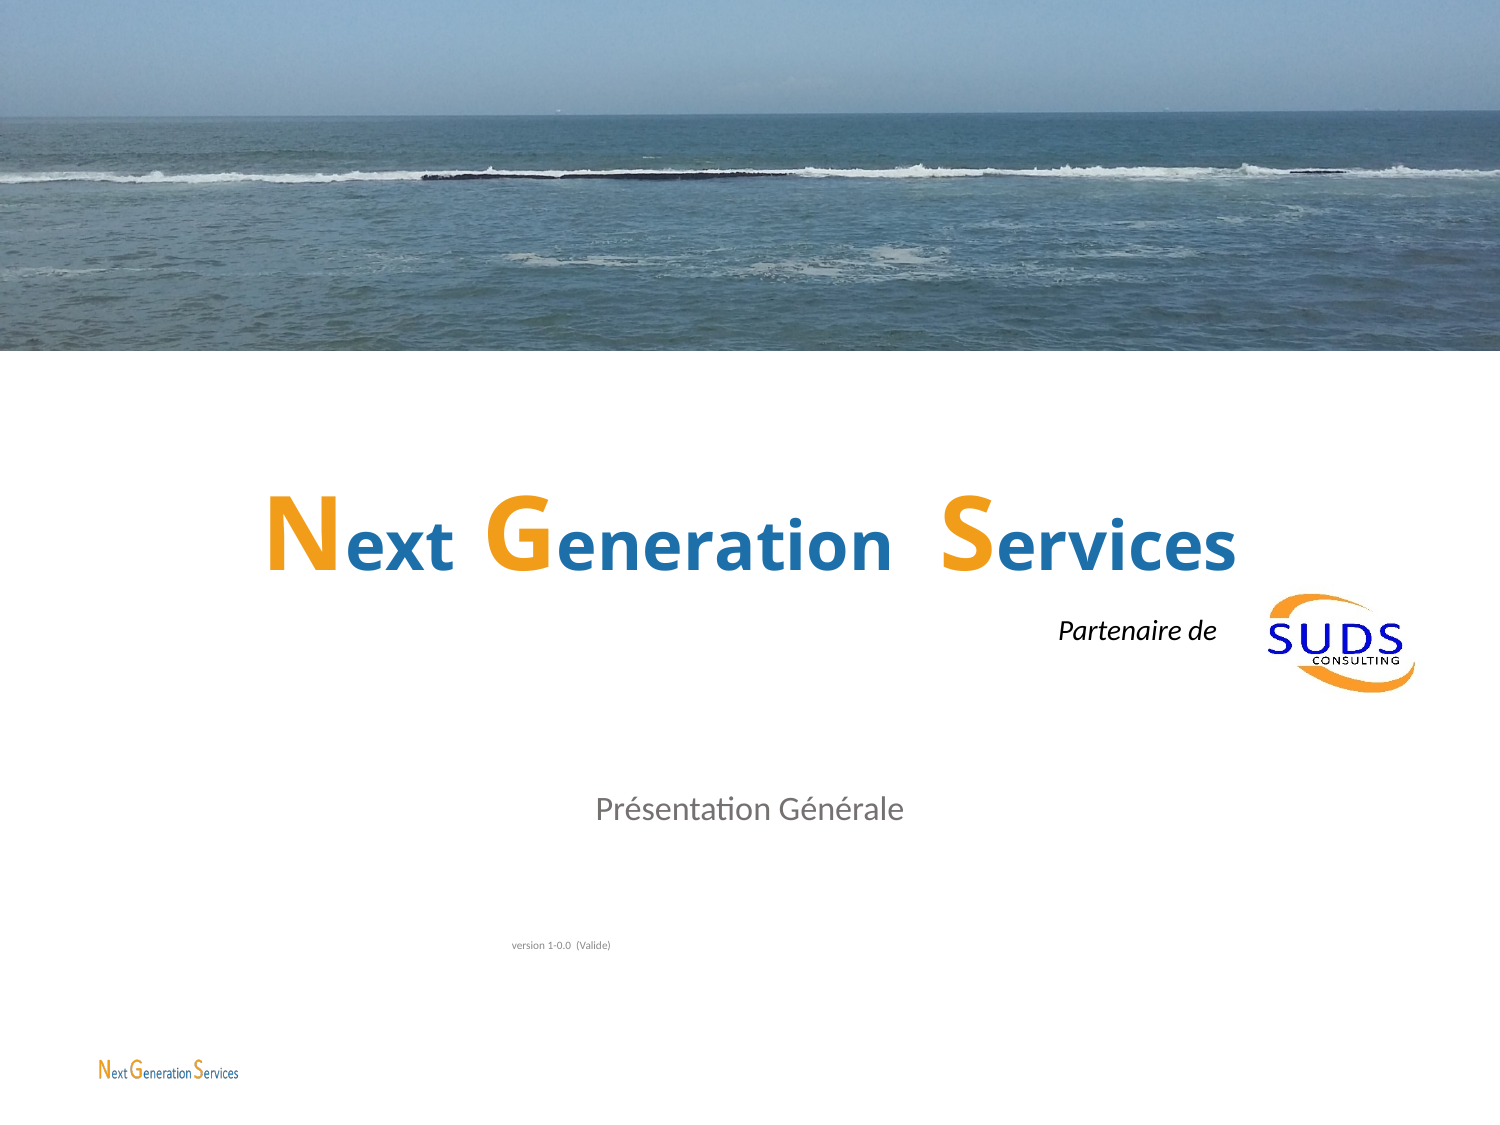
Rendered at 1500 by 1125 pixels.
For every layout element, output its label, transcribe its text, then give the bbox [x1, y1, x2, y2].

text_box [1247, 574, 1423, 717]
subtitle Présentation Générale [76, 726, 1424, 893]
picture [0, 0, 1500, 351]
text_box version 1-0.0 (Valide) [496, 922, 1004, 968]
title Next Generation Services [76, 438, 1424, 621]
text_box Partenaire de [1043, 604, 1235, 655]
